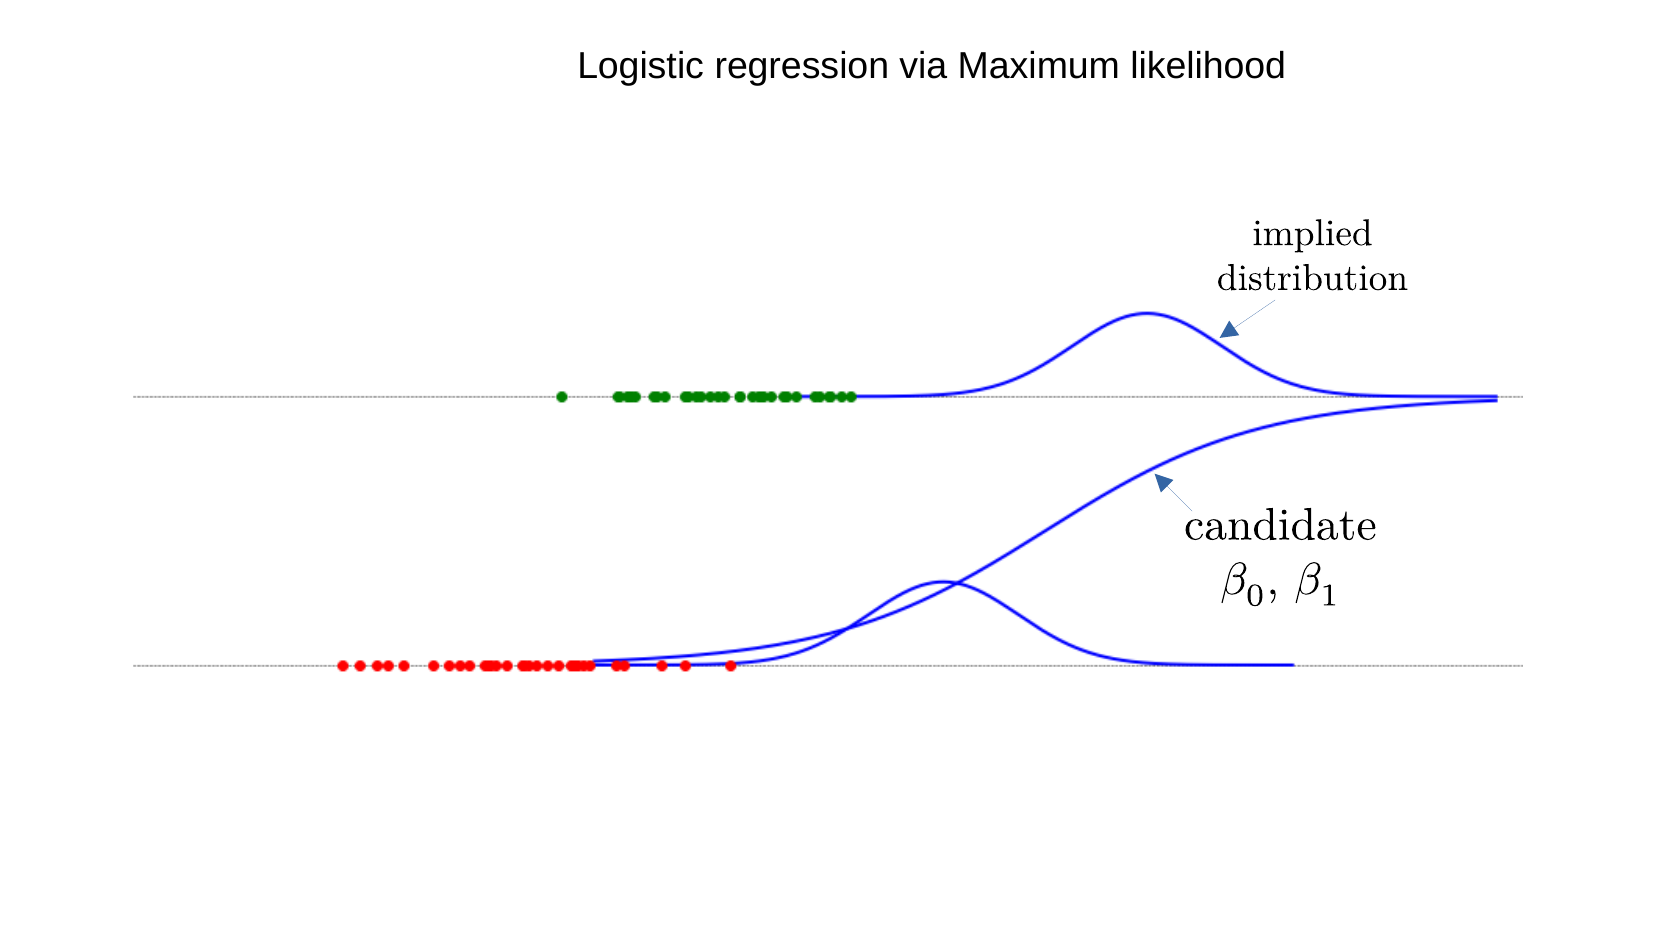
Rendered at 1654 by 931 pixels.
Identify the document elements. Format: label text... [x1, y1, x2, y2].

picture [133, 215, 1523, 717]
text_box Logistic regression via Maximum likelihood [562, 37, 1351, 107]
